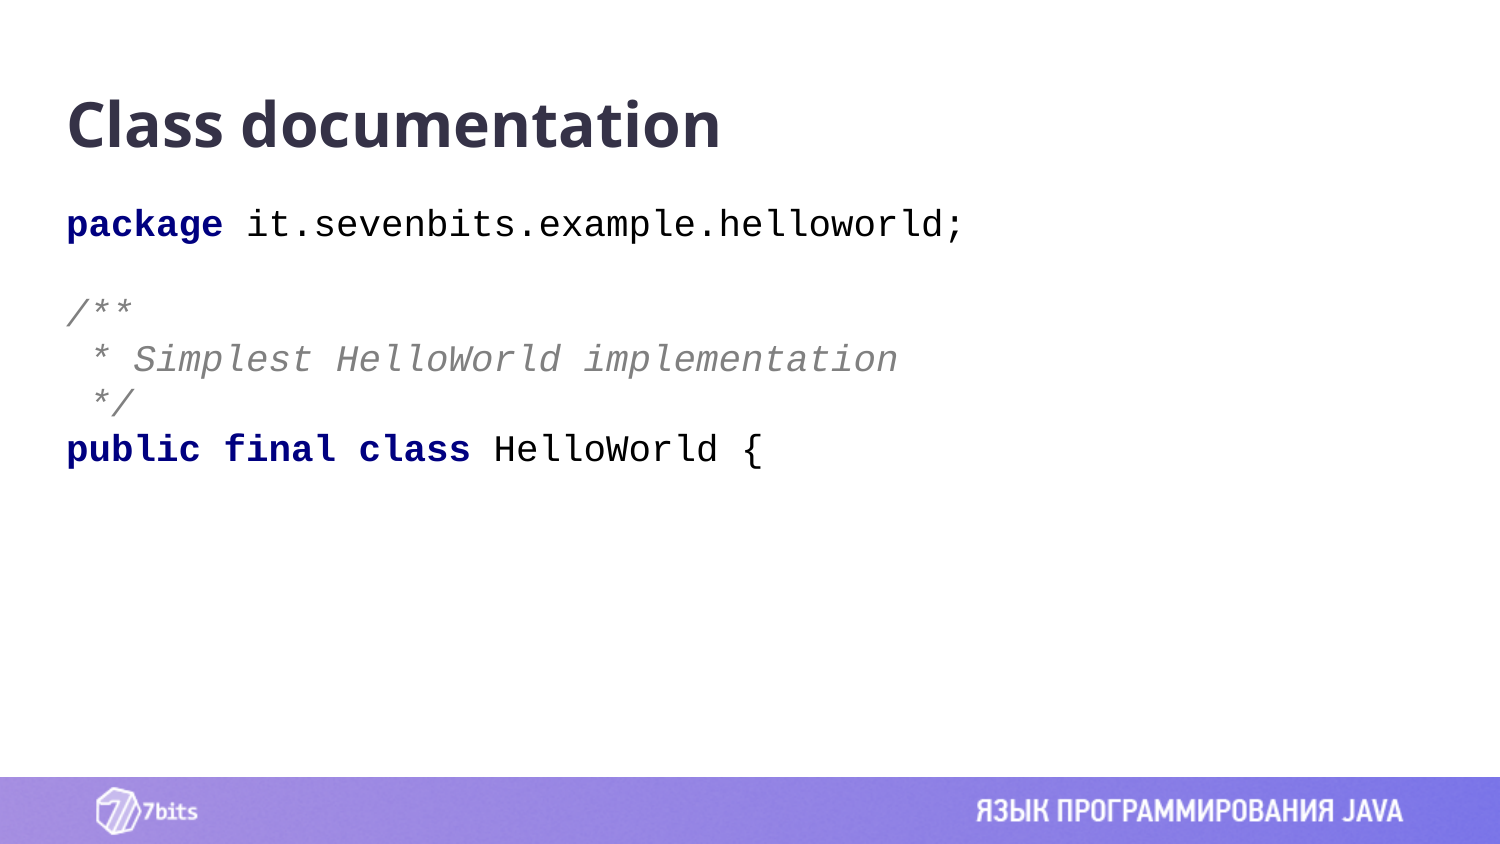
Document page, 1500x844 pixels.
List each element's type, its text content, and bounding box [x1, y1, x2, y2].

picture [0, 777, 1500, 844]
title Class documentation [51, 69, 1449, 164]
list package it.sevenbits.example.helloworld; /** * Simplest HelloWorld implementation */ public final class HelloWorld { [51, 184, 1449, 745]
